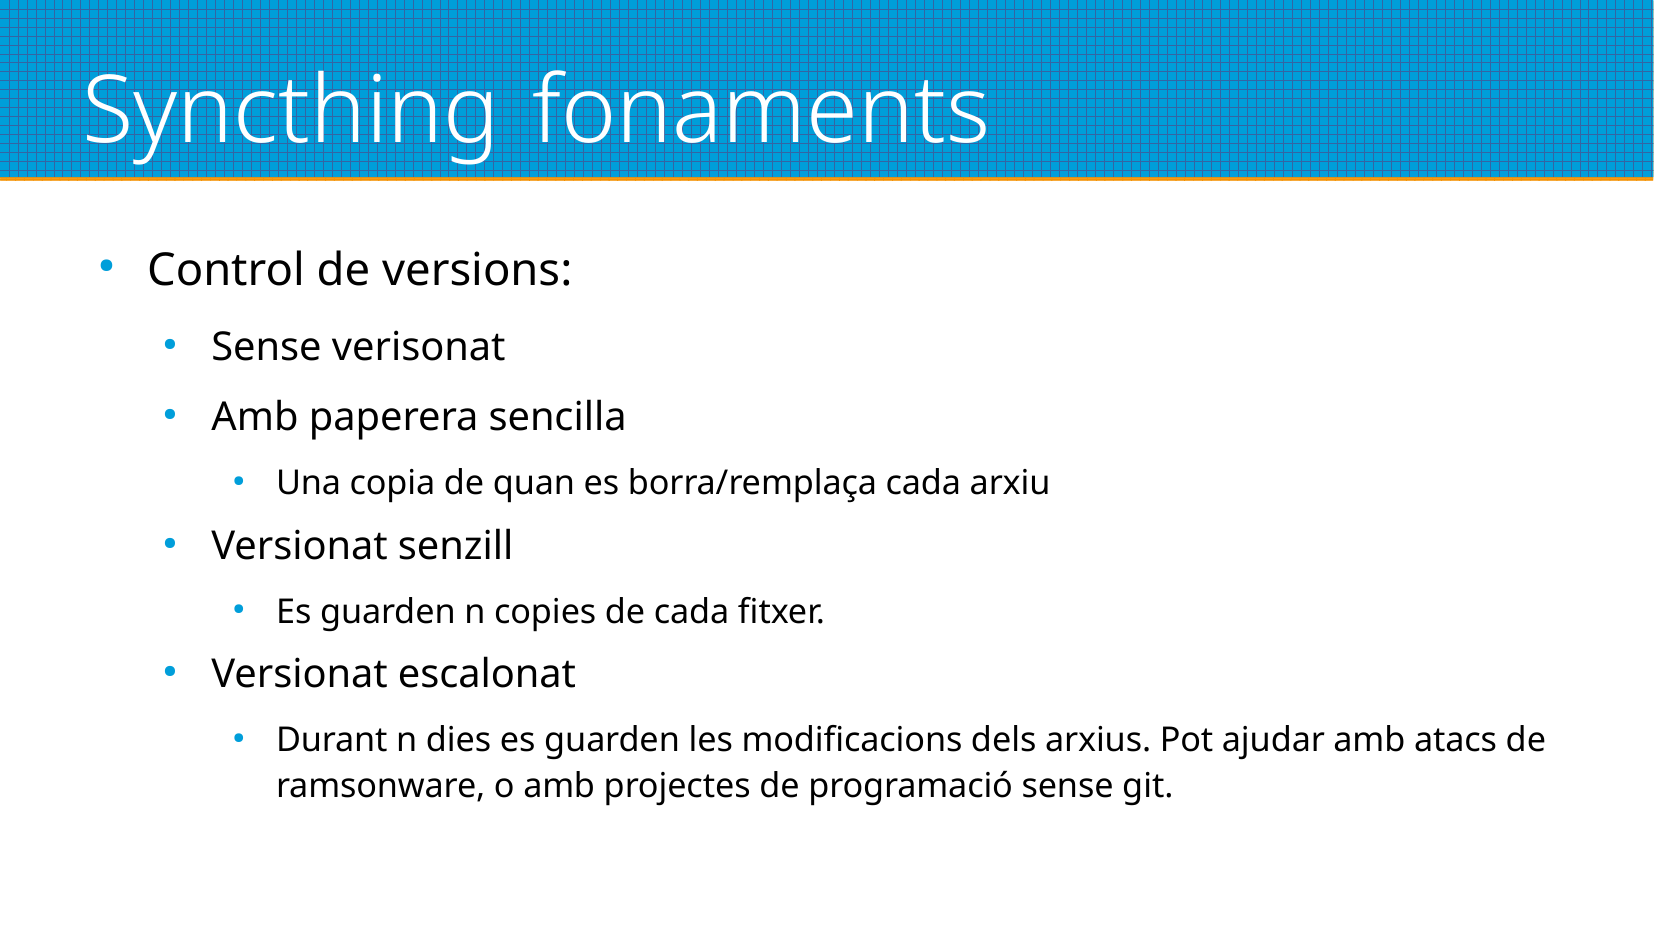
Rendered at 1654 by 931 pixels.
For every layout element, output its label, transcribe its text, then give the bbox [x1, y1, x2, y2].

list Control de versions: Sense verisonat Amb paperera sencilla Una copia de quan es borra/remplaça cada arxiu Versionat senzill Es guarden n copies de cada fitxer. Versionat escalonat Durant n dies es guarden les modificacions dels arxius. Pot ajudar amb atacs de ramsonware, o amb projectes de programació sense git. [82, 236, 1563, 811]
title Syncthing fonaments [82, 14, 1571, 171]
